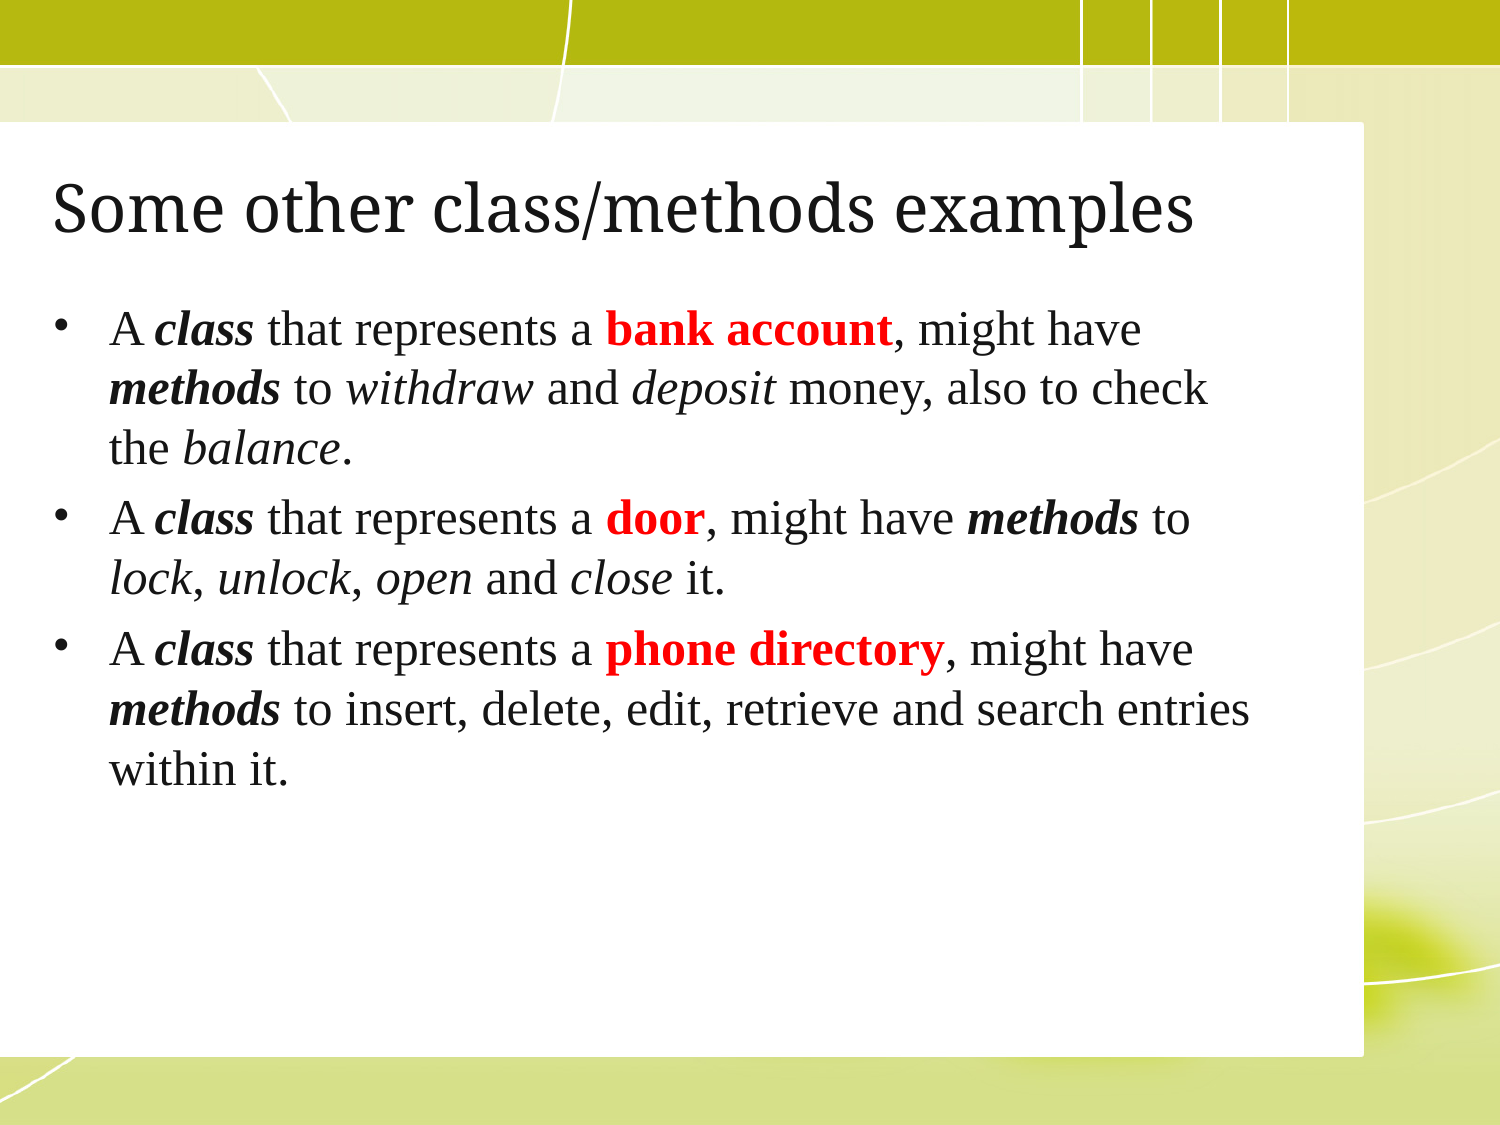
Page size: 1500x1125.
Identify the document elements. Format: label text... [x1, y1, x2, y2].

list A class that represents a bank account, might have methods to withdraw and deposit money, also to check the balance. A class that represents a door, might have methods to lock, unlock, open and close it. A class that represents a phone directory, might have methods to insert, delete, edit, retrieve and search entries within it. [37, 287, 1288, 963]
title Some other class/methods examples [37, 137, 1288, 275]
picture [0, 0, 1500, 1125]
